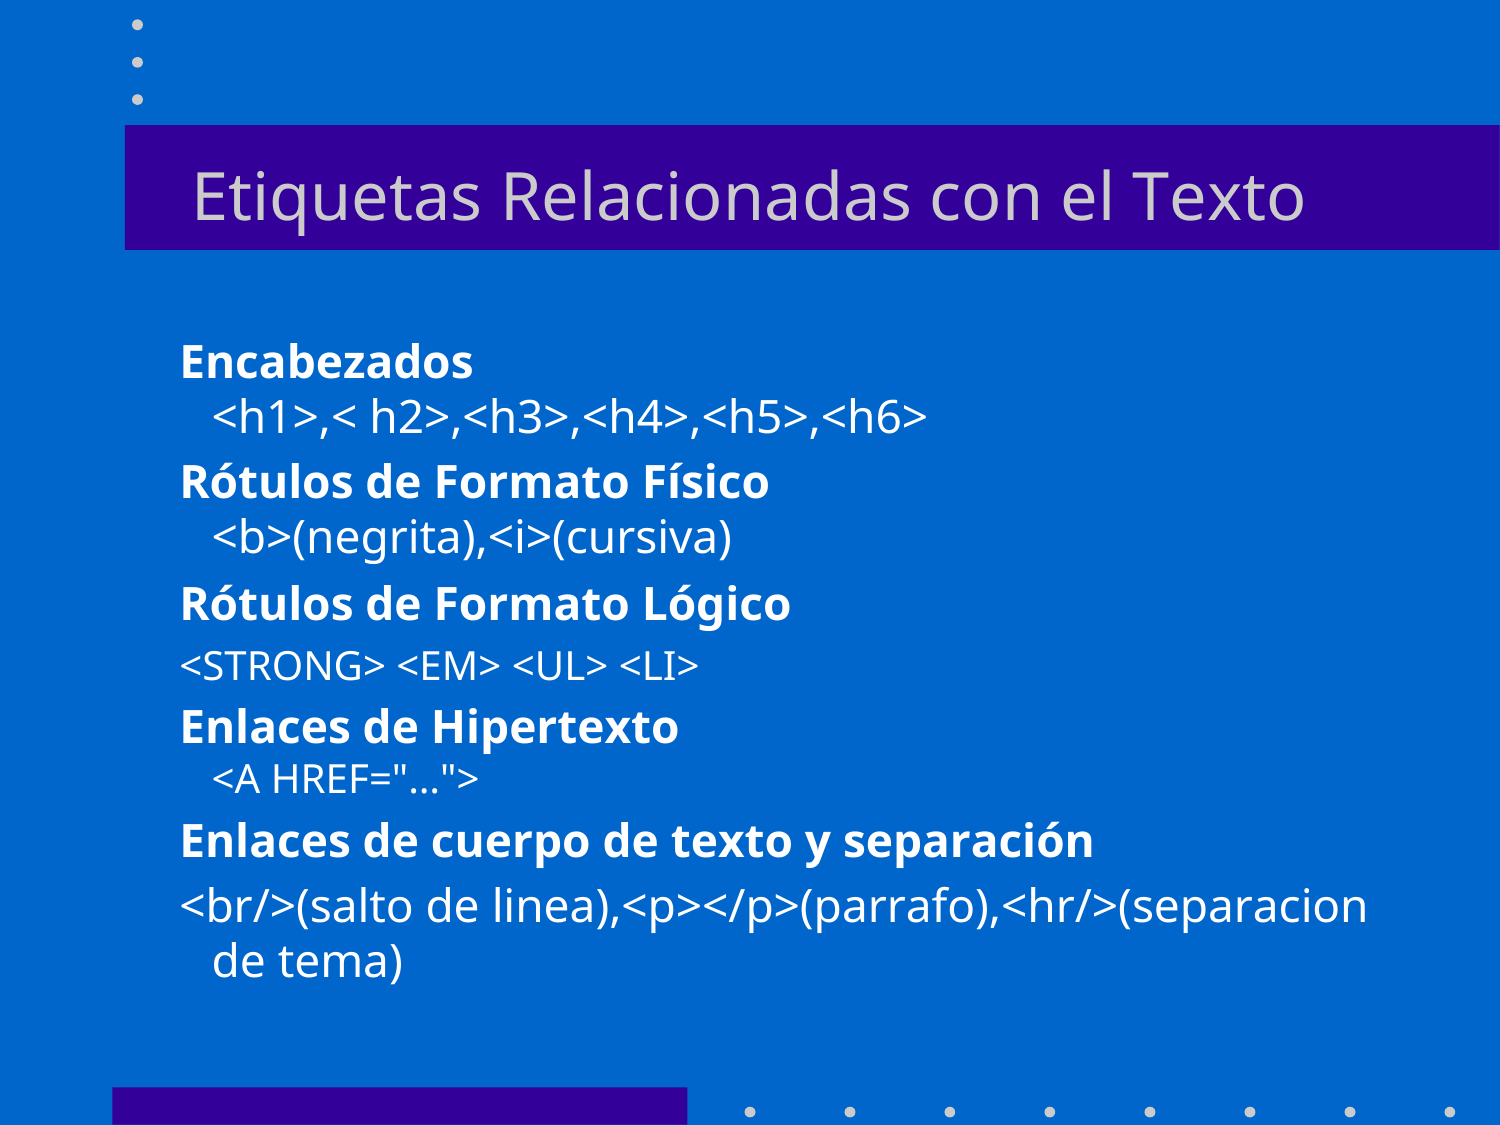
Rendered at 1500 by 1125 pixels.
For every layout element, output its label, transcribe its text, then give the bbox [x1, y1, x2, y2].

list Encabezados <h1>,< h2>,<h3>,<h4>,<h5>,<h6> Rótulos de Formato Físico <b>(negrita),<i>(cursiva) Rótulos de Formato Lógico <STRONG> <EM> <UL> <LI> Enlaces de Hipertexto <A HREF="…"> Enlaces de cuerpo de texto y separación <br/>(salto de linea),<p></p>(parrafo),<hr/>(separacion de tema) [112, 324, 1388, 1000]
title Etiquetas Relacionadas con el Texto [112, 99, 1388, 288]
